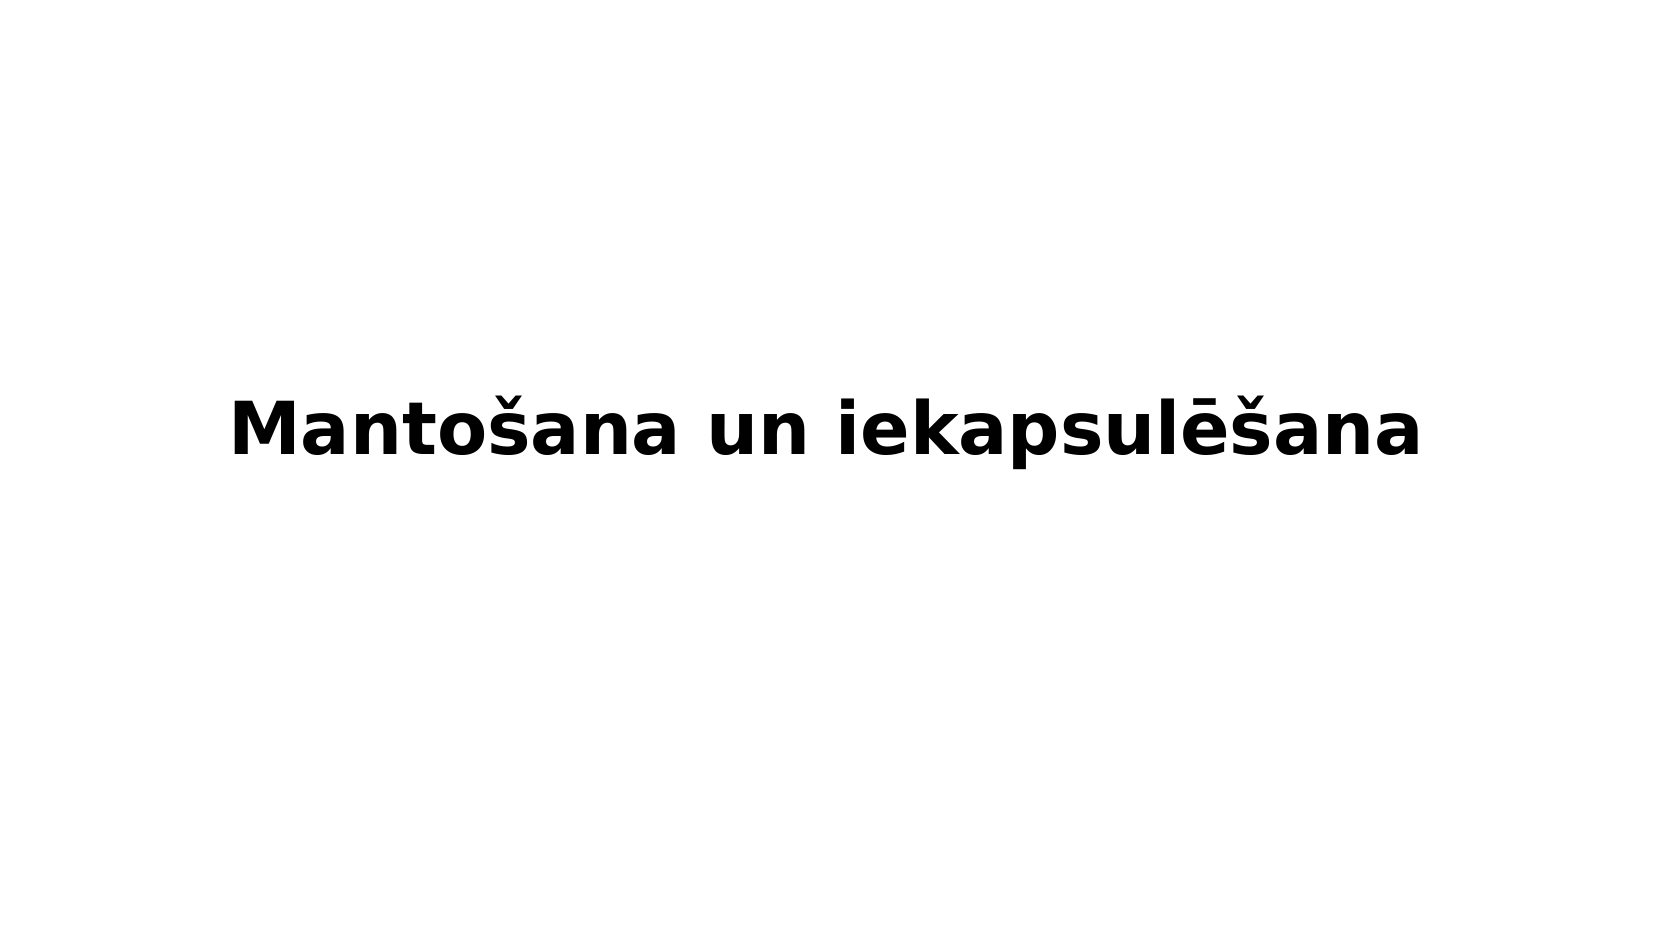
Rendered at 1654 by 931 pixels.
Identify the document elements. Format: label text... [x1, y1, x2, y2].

title Mantošana un iekapsulēšana [82, 344, 1571, 515]
